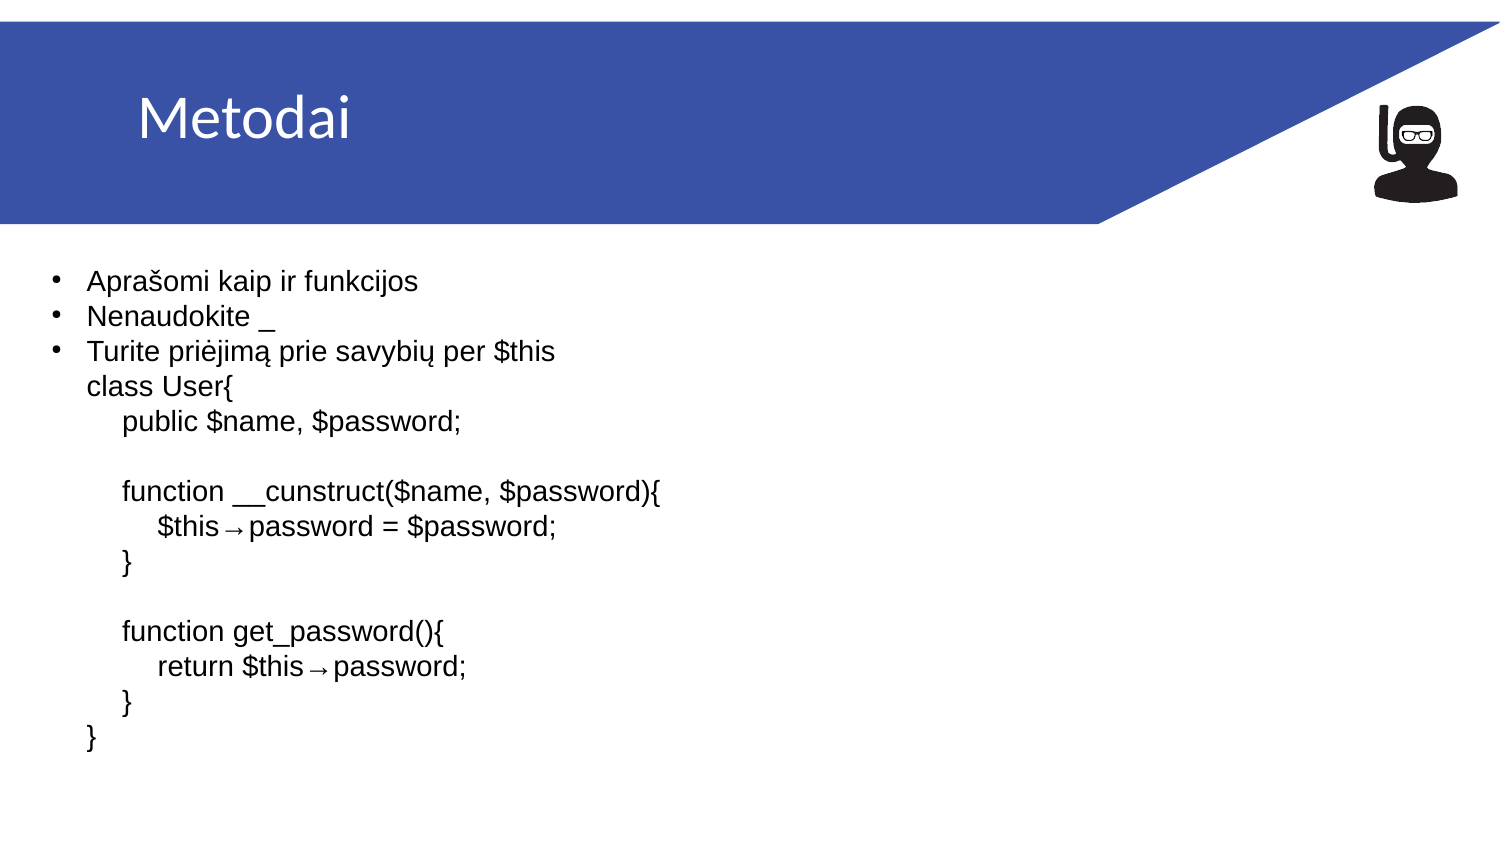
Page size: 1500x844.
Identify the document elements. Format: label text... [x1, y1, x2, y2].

text_box [1096, 111, 1500, 227]
title Metodai [122, 72, 1326, 167]
text_box [1404, 23, 1500, 72]
text_box Aprašomi kaip ir funkcijos Nenaudokite _ Turite priėjimą prie savybių per $this class User{ public $name, $password; function __cunstruct($name, $password){ $this→password = $password; } function get_password(){ return $this→password; } } [36, 247, 1389, 789]
picture [1326, 72, 1500, 211]
